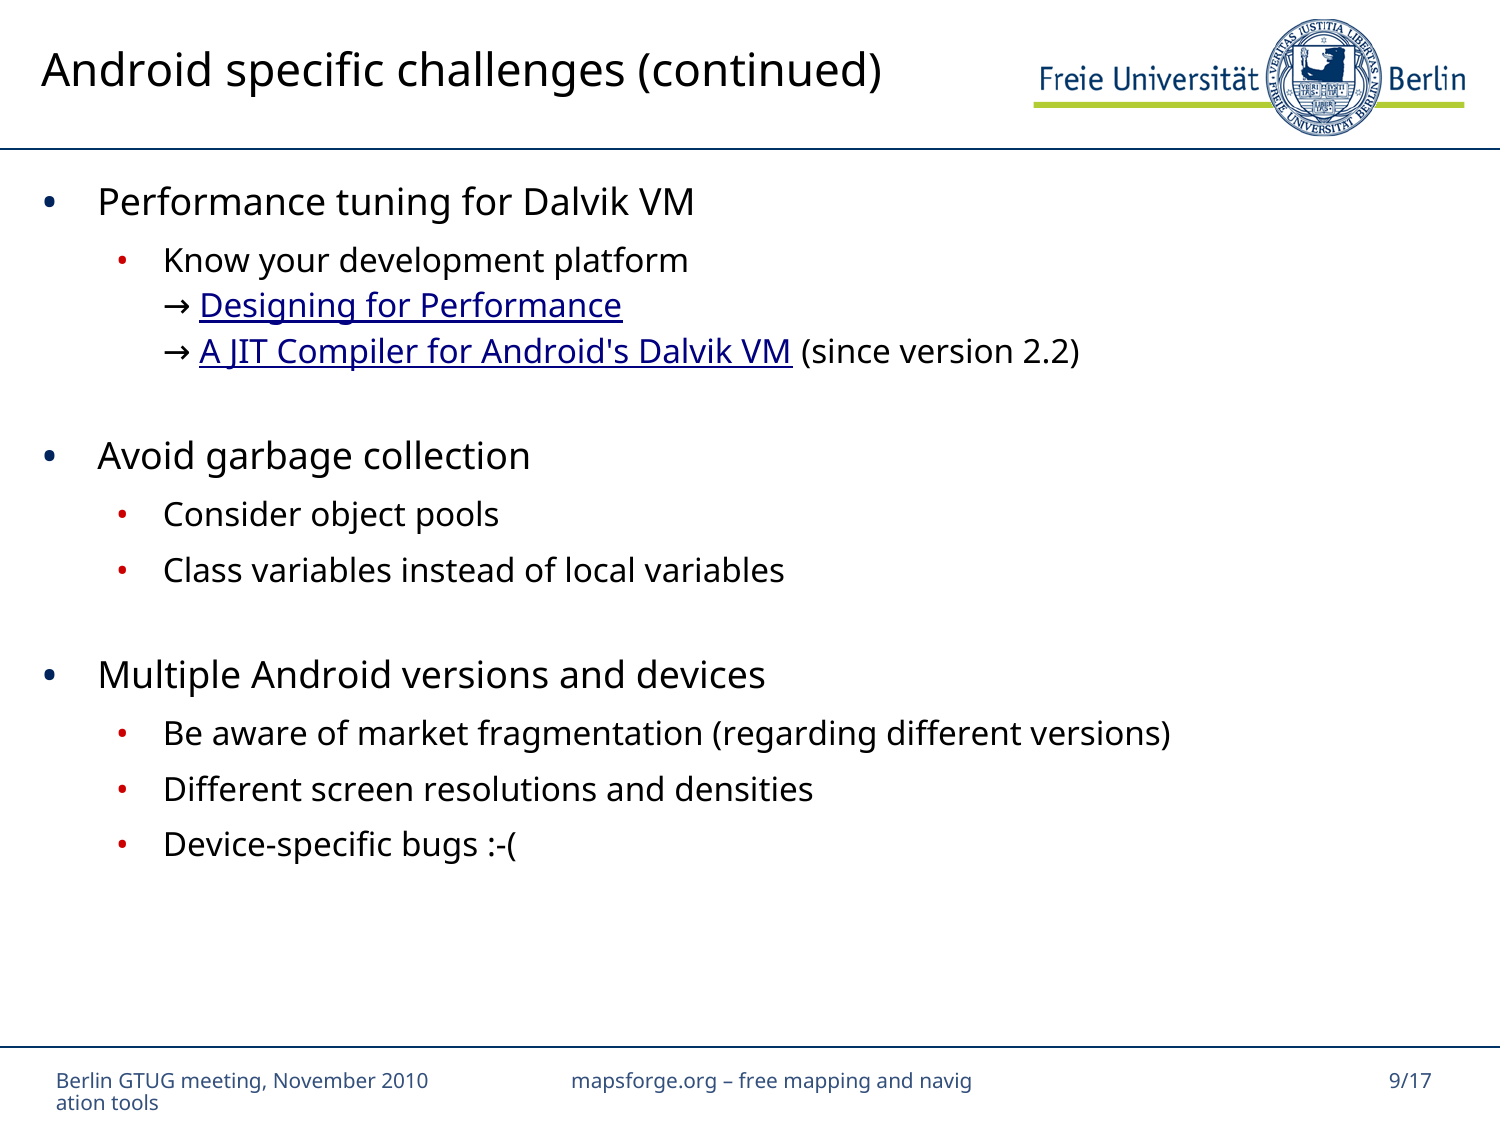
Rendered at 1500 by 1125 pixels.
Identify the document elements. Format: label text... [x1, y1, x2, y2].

picture [1033, 19, 1470, 137]
list Performance tuning for Dalvik VM Know your development platform → Designing for Performance → A JIT Compiler for Android's Dalvik VM (since version 2.2) Avoid garbage collection Consider object pools Class variables instead of local variables Multiple Android versions and devices Be aware of market fragmentation (regarding different versions) Different screen resolutions and densities Device-specific bugs :-( [41, 175, 1447, 919]
title Android specific challenges (continued) [41, 0, 1016, 138]
